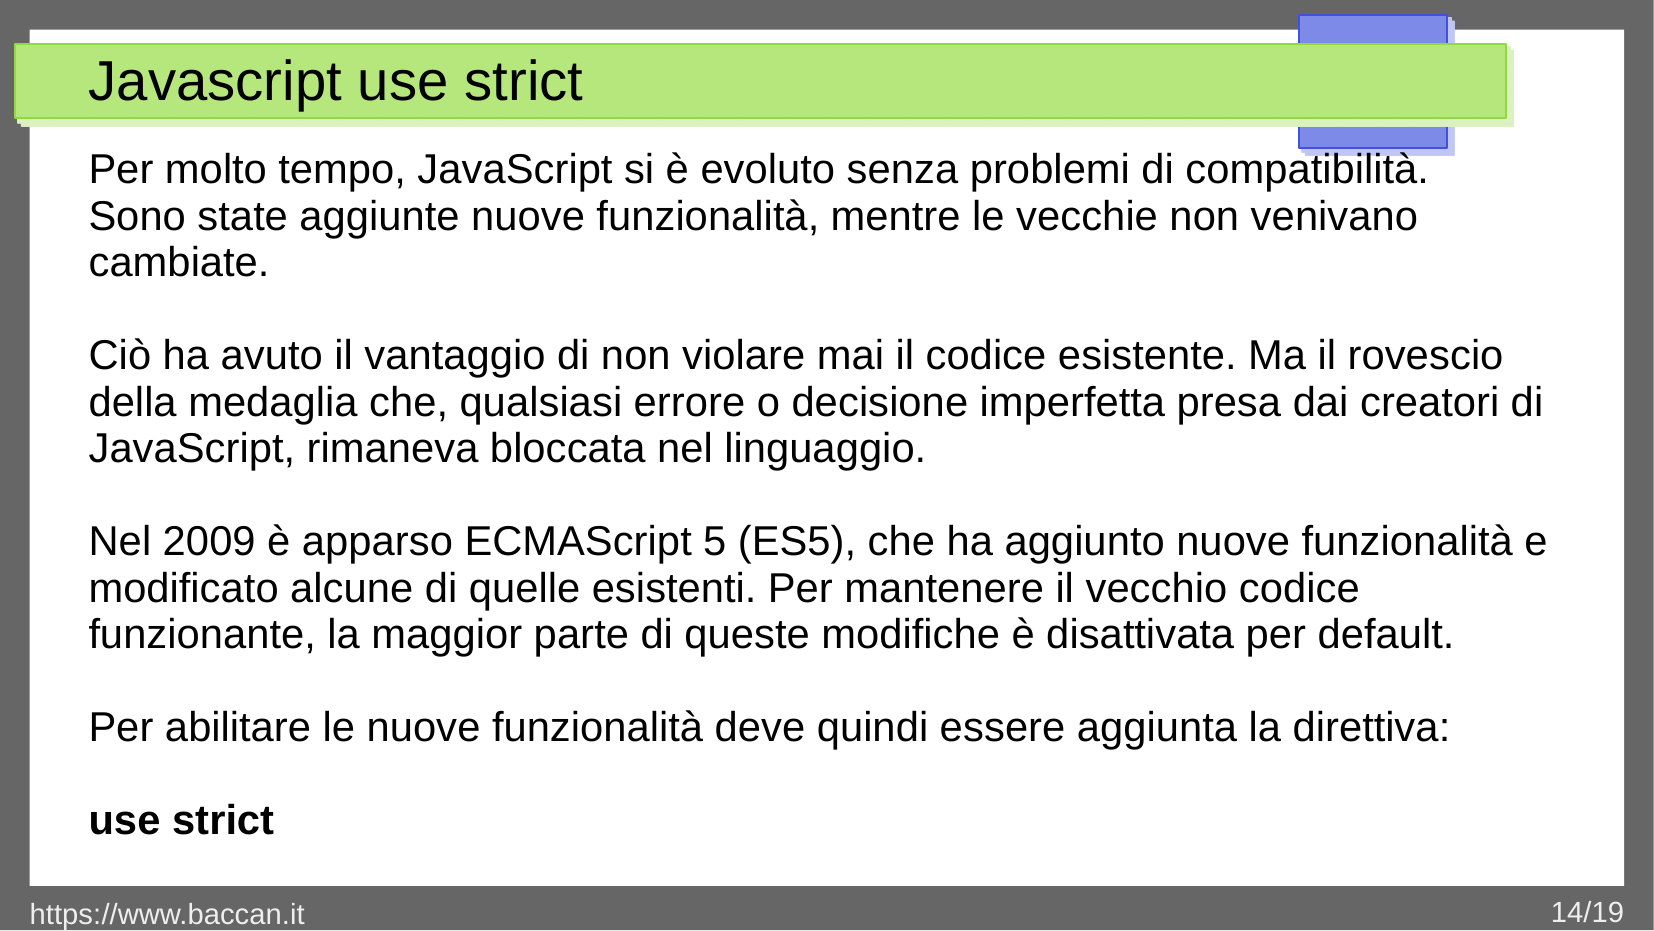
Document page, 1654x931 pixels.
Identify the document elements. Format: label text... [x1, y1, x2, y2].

title Javascript use strict [88, 44, 1506, 119]
text_box Per molto tempo, JavaScript si è evoluto senza problemi di compatibilità. Sono state aggiunte nuove funzionalità, mentre le vecchie non venivano cambiate. Ciò ha avuto il vantaggio di non violare mai il codice esistente. Ma il rovescio della medaglia che, qualsiasi errore o decisione imperfetta presa dai creatori di JavaScript, rimaneva bloccata nel linguaggio. Nel 2009 è apparso ECMAScript 5 (ES5), che ha aggiunto nuove funzionalità e modificato alcune di quelle esistenti. Per mantenere il vecchio codice funzionante, la maggior parte di queste modifiche è disattivata per default. Per abilitare le nuove funzionalità deve quindi essere aggiunta la direttiva: use strict [88, 146, 1565, 844]
